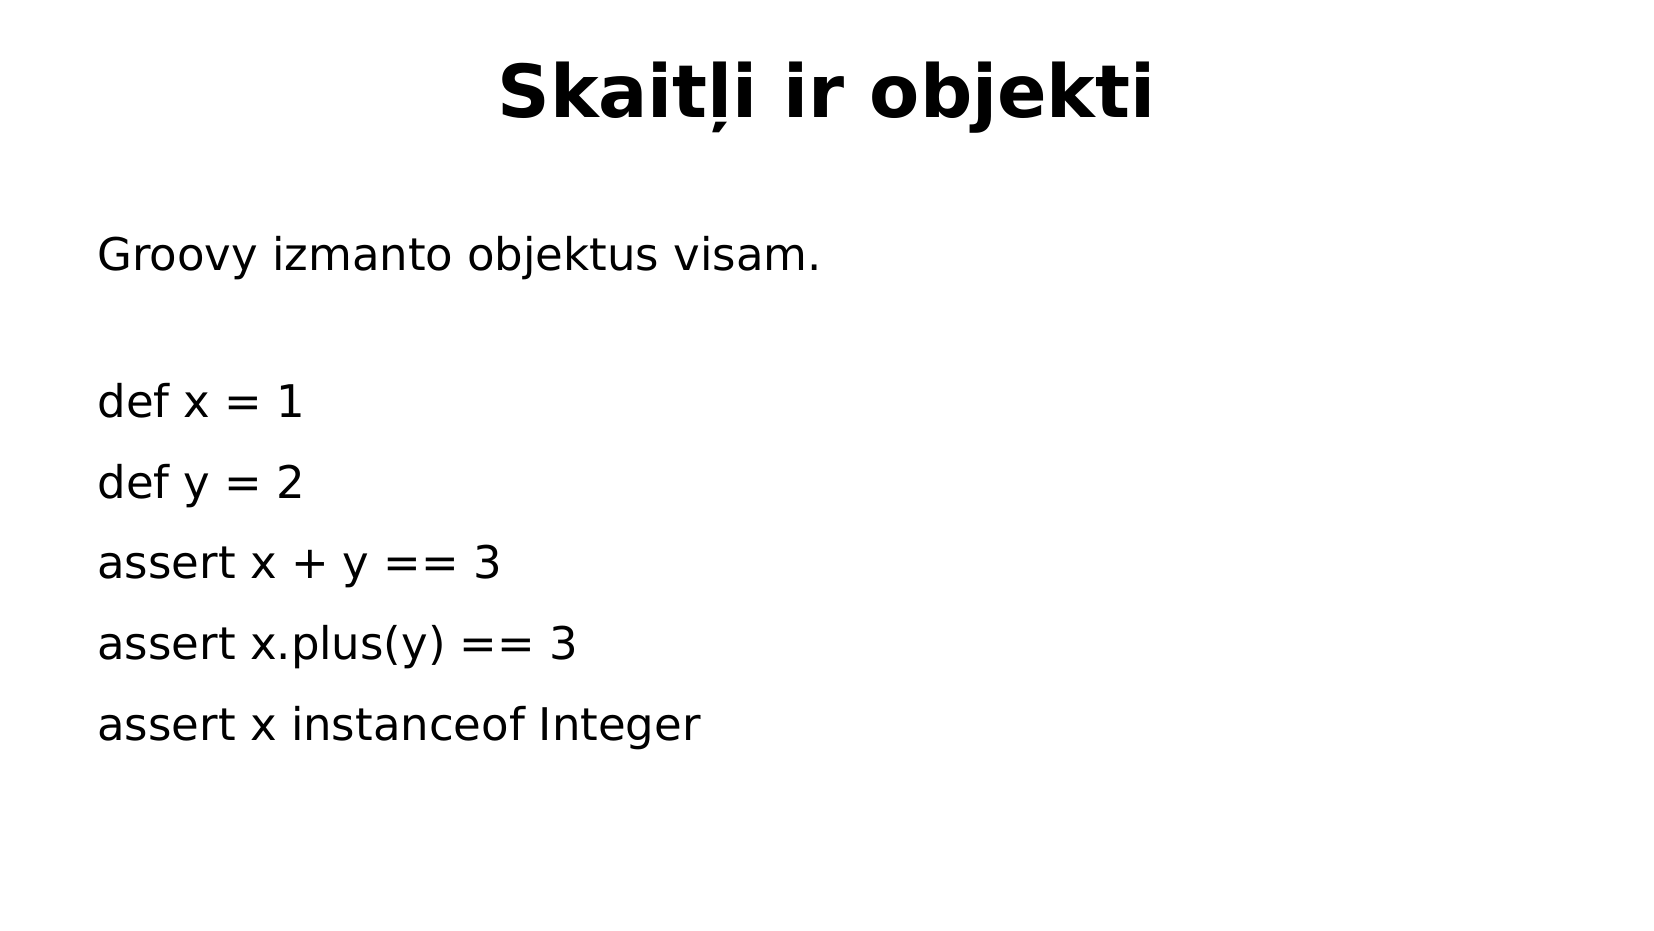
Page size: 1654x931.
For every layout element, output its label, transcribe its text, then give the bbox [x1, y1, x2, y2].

list Groovy izmanto objektus visam. def x = 1 def y = 2 assert x + y == 3 assert x.plus(y) == 3 assert x instanceof Integer [82, 217, 1571, 758]
title Skaitļi ir objekti [82, 37, 1571, 147]
